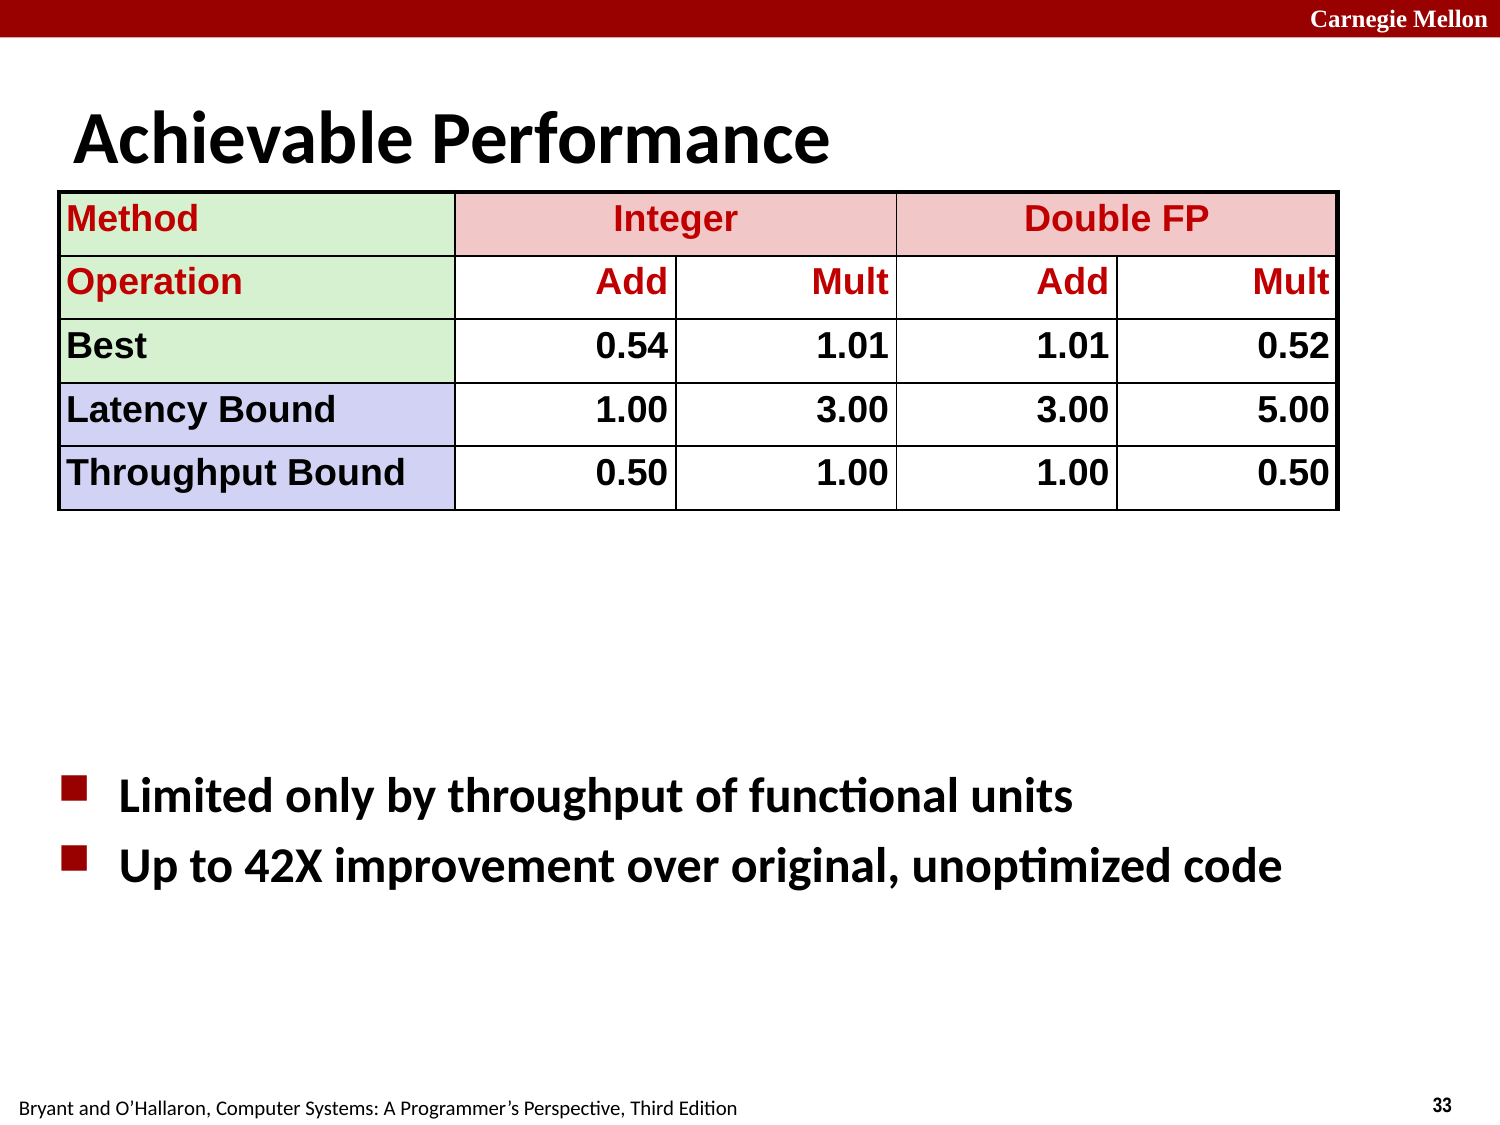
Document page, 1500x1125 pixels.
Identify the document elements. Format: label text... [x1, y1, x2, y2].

table_cell 0.52 [1118, 320, 1335, 382]
table_cell 5.00 [1118, 384, 1335, 445]
table_cell Mult [1118, 257, 1335, 318]
table_cell 0.54 [456, 320, 675, 382]
table_cell 3.00 [677, 384, 896, 445]
table_header Method [61, 194, 454, 255]
table_cell Throughput Bound [61, 447, 454, 509]
table_header Integer [456, 194, 896, 255]
table_cell 3.00 [897, 384, 1116, 445]
table_cell Best [61, 320, 454, 382]
table_cell Mult [677, 257, 896, 318]
title Achievable Performance [58, 71, 1304, 190]
table_cell Latency Bound [61, 384, 454, 445]
table_cell 0.50 [456, 447, 675, 509]
table_cell 0.50 [1118, 447, 1335, 509]
table_cell 1.01 [897, 320, 1116, 382]
table_cell 1.00 [456, 384, 675, 445]
table_cell 1.00 [677, 447, 896, 509]
table_cell Add [456, 257, 675, 318]
table_header Double FP [897, 194, 1335, 255]
table_cell 1.01 [677, 320, 896, 382]
list Limited only by throughput of functional units Up to 42X improvement over original, unoptimized code [47, 755, 1411, 1063]
table_cell Operation [61, 257, 454, 318]
table_cell Add [897, 257, 1116, 318]
table_cell 1.00 [897, 447, 1116, 509]
